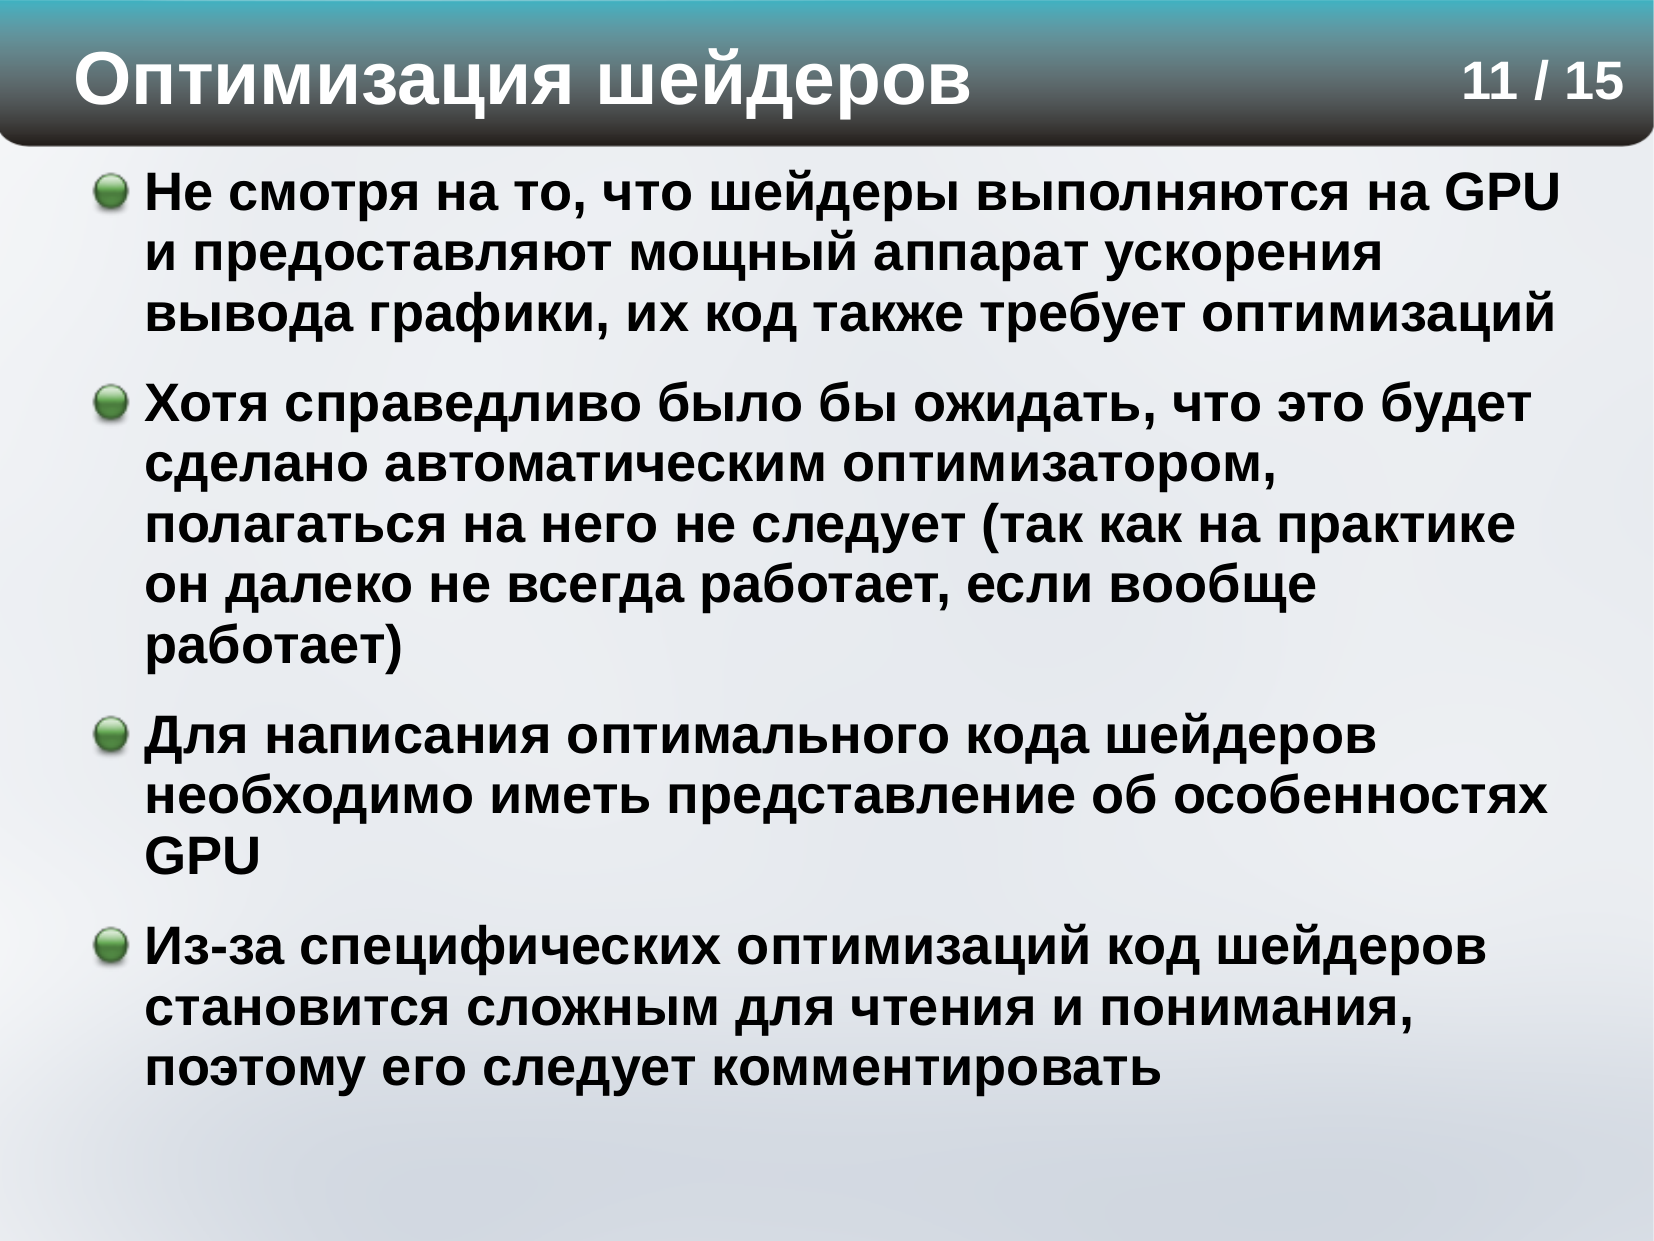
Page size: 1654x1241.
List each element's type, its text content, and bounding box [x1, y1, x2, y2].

text_box Оптимизация шейдеров [59, 29, 1418, 129]
picture [0, 0, 1654, 1241]
text_box <номер> / 15 [1446, 42, 1654, 179]
text_box Не смотря на то, что шейдеры выполняются на GPU и предоставляют мощный аппарат ускорения вывода графики, их код также требует оптимизаций Хотя справедливо было бы ожидать, что это будет сделано автоматическим оптимизатором, полагаться на него не следует (так как на практике он далеко не всегда работает, если вообще работает) Для написания оптимального кода шейдеров необходимо иметь представление об особенностях GPU Из-за специфических оптимизаций код шейдеров становится сложным для чтения и понимания, поэтому его следует комментировать [70, 153, 1595, 1105]
